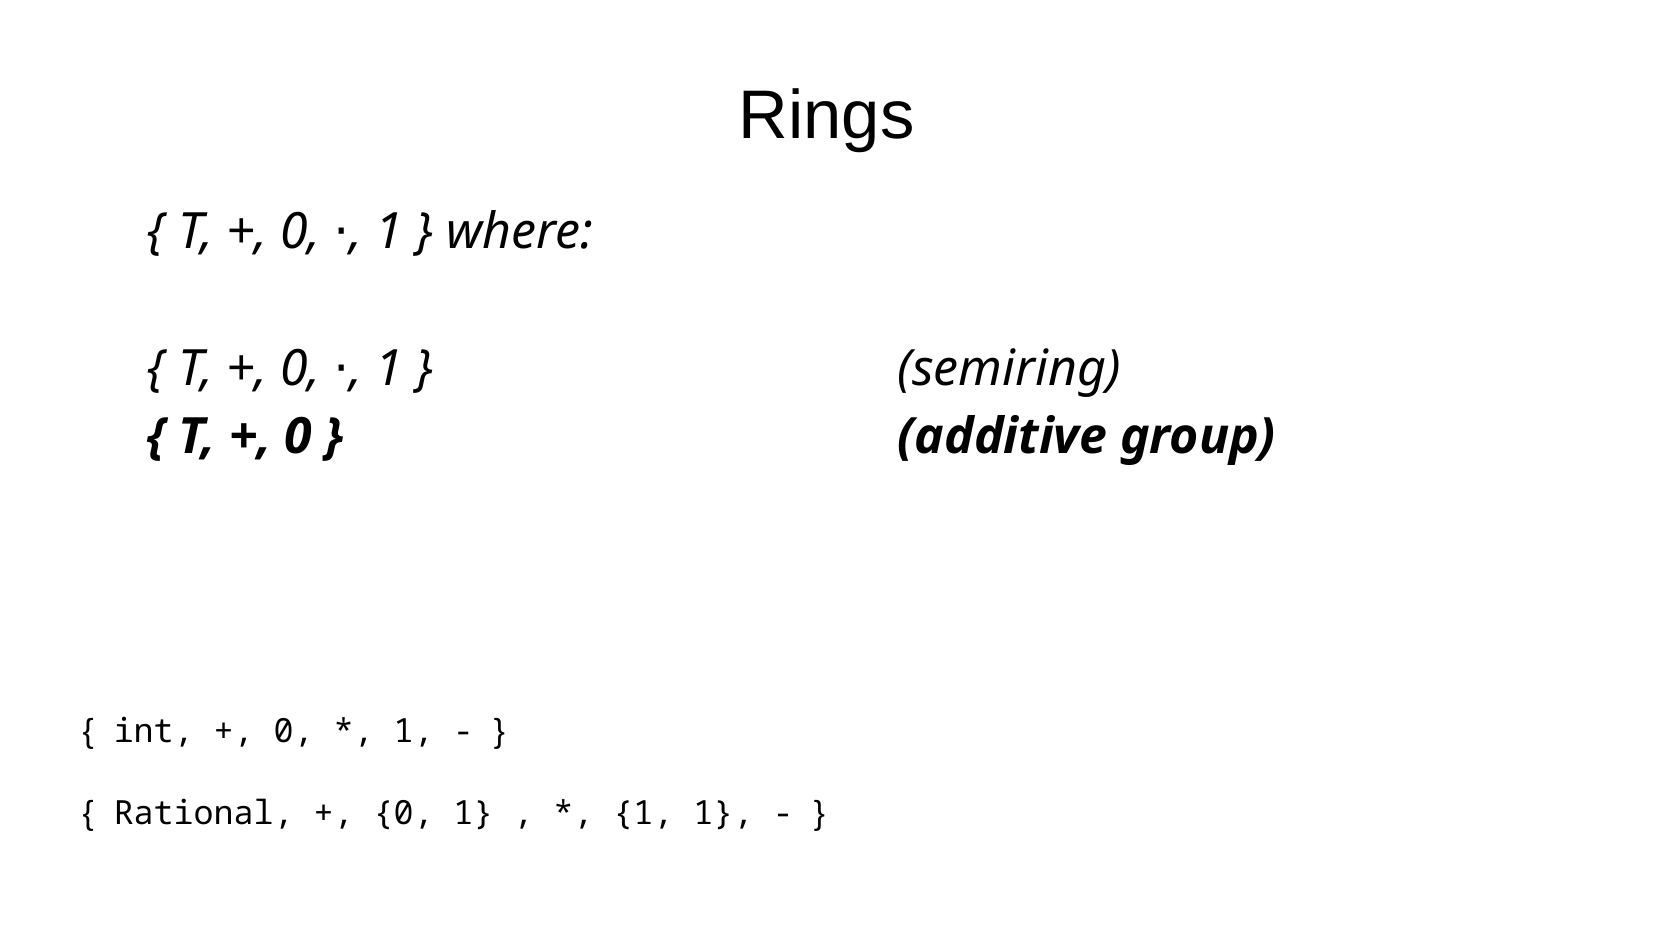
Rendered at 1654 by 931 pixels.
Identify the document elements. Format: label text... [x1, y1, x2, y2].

title Rings [82, 37, 1571, 193]
text_box { int, +, 0, *, 1, - } { Rational, +, {0, 1} , *, {1, 1}, - } [82, 537, 1571, 931]
list { T, +, 0, ⋅, 1 } where: { T, +, 0, ⋅, 1 } (semiring) { T, +, 0 } (additive group) [76, 195, 1565, 735]
